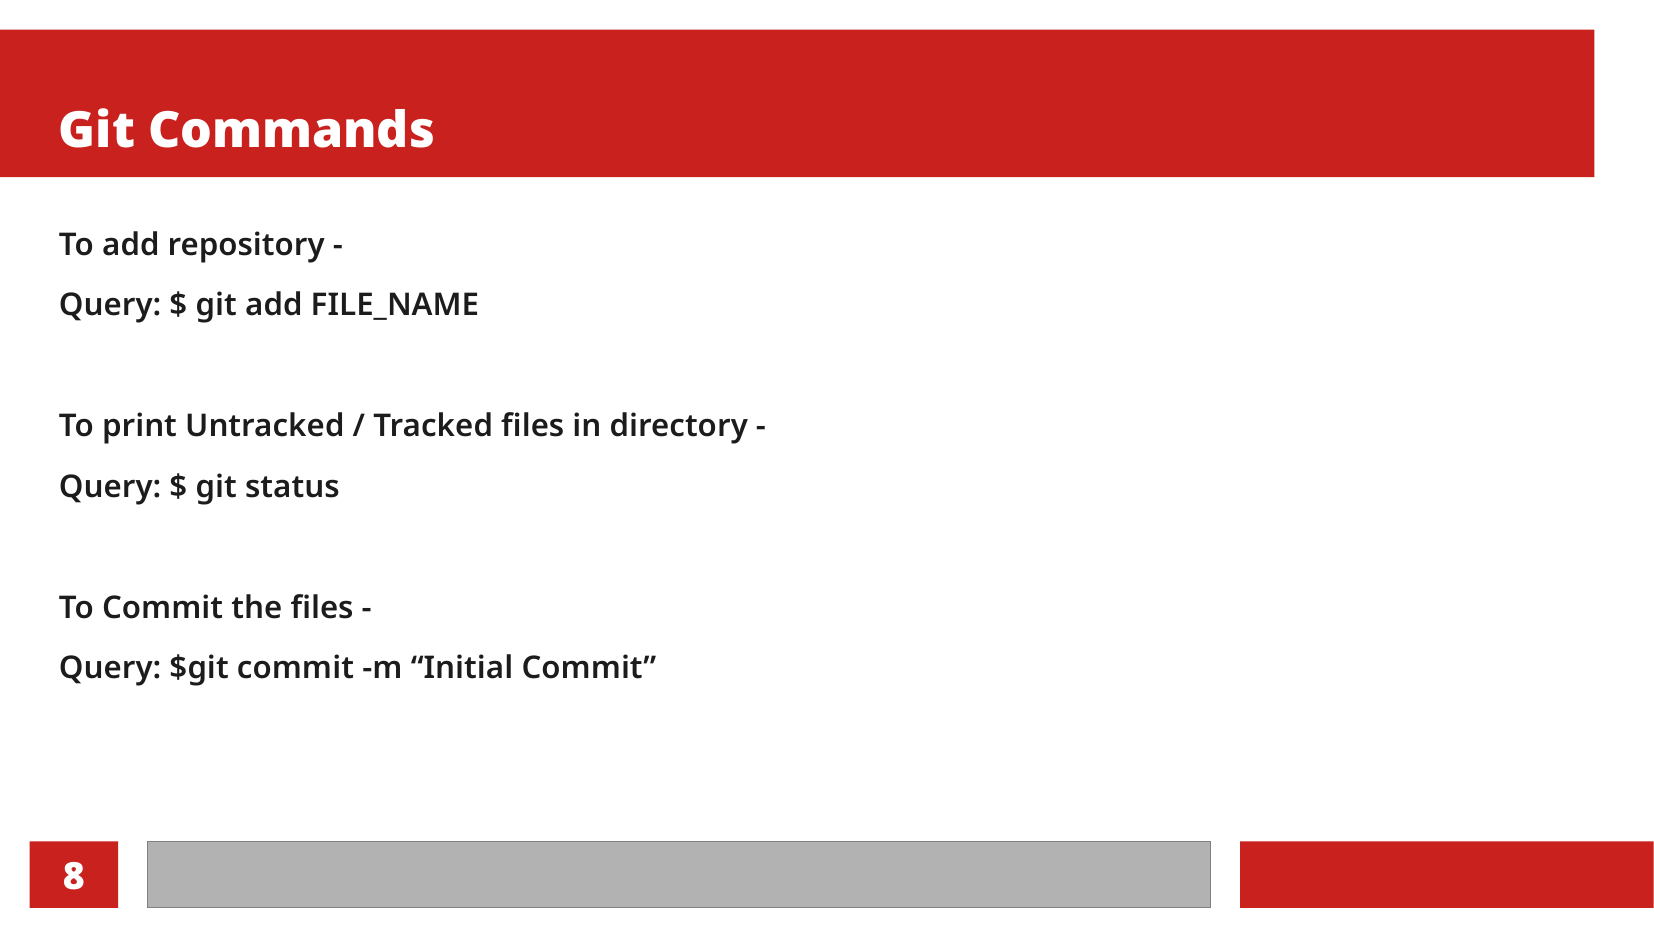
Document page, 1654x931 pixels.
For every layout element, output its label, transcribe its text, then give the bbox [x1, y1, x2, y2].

title Git Commands [59, 44, 1595, 163]
list To add repository - Query: $ git add FILE_NAME To print Untracked / Tracked files in directory - Query: $ git status To Commit the files - Query: $git commit -m “Initial Commit” [59, 221, 1565, 798]
